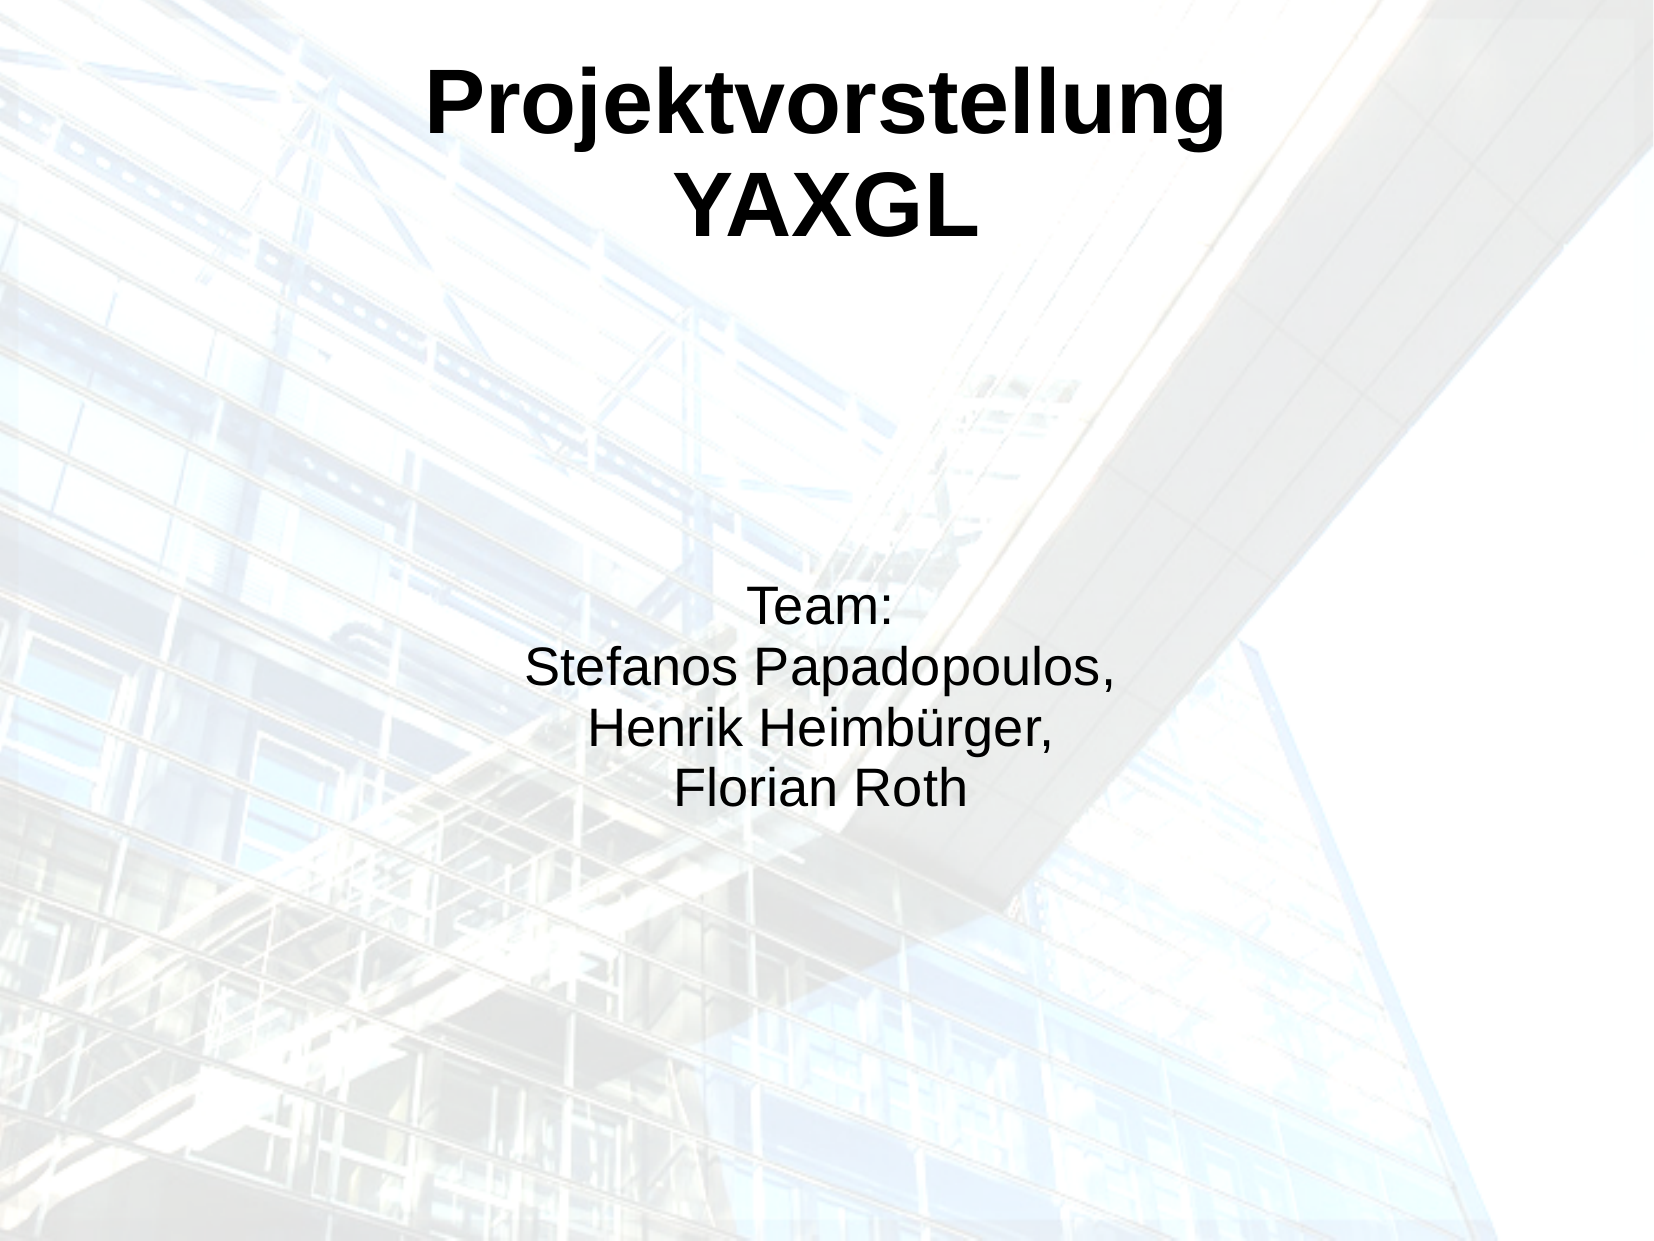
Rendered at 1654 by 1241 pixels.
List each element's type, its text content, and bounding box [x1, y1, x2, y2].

subtitle Team: Stefanos Papadopoulos, Henrik Heimbürger, Florian Roth [76, 295, 1565, 1099]
picture [0, 0, 1654, 1241]
title Projektvorstellung YAXGL [82, 50, 1571, 256]
